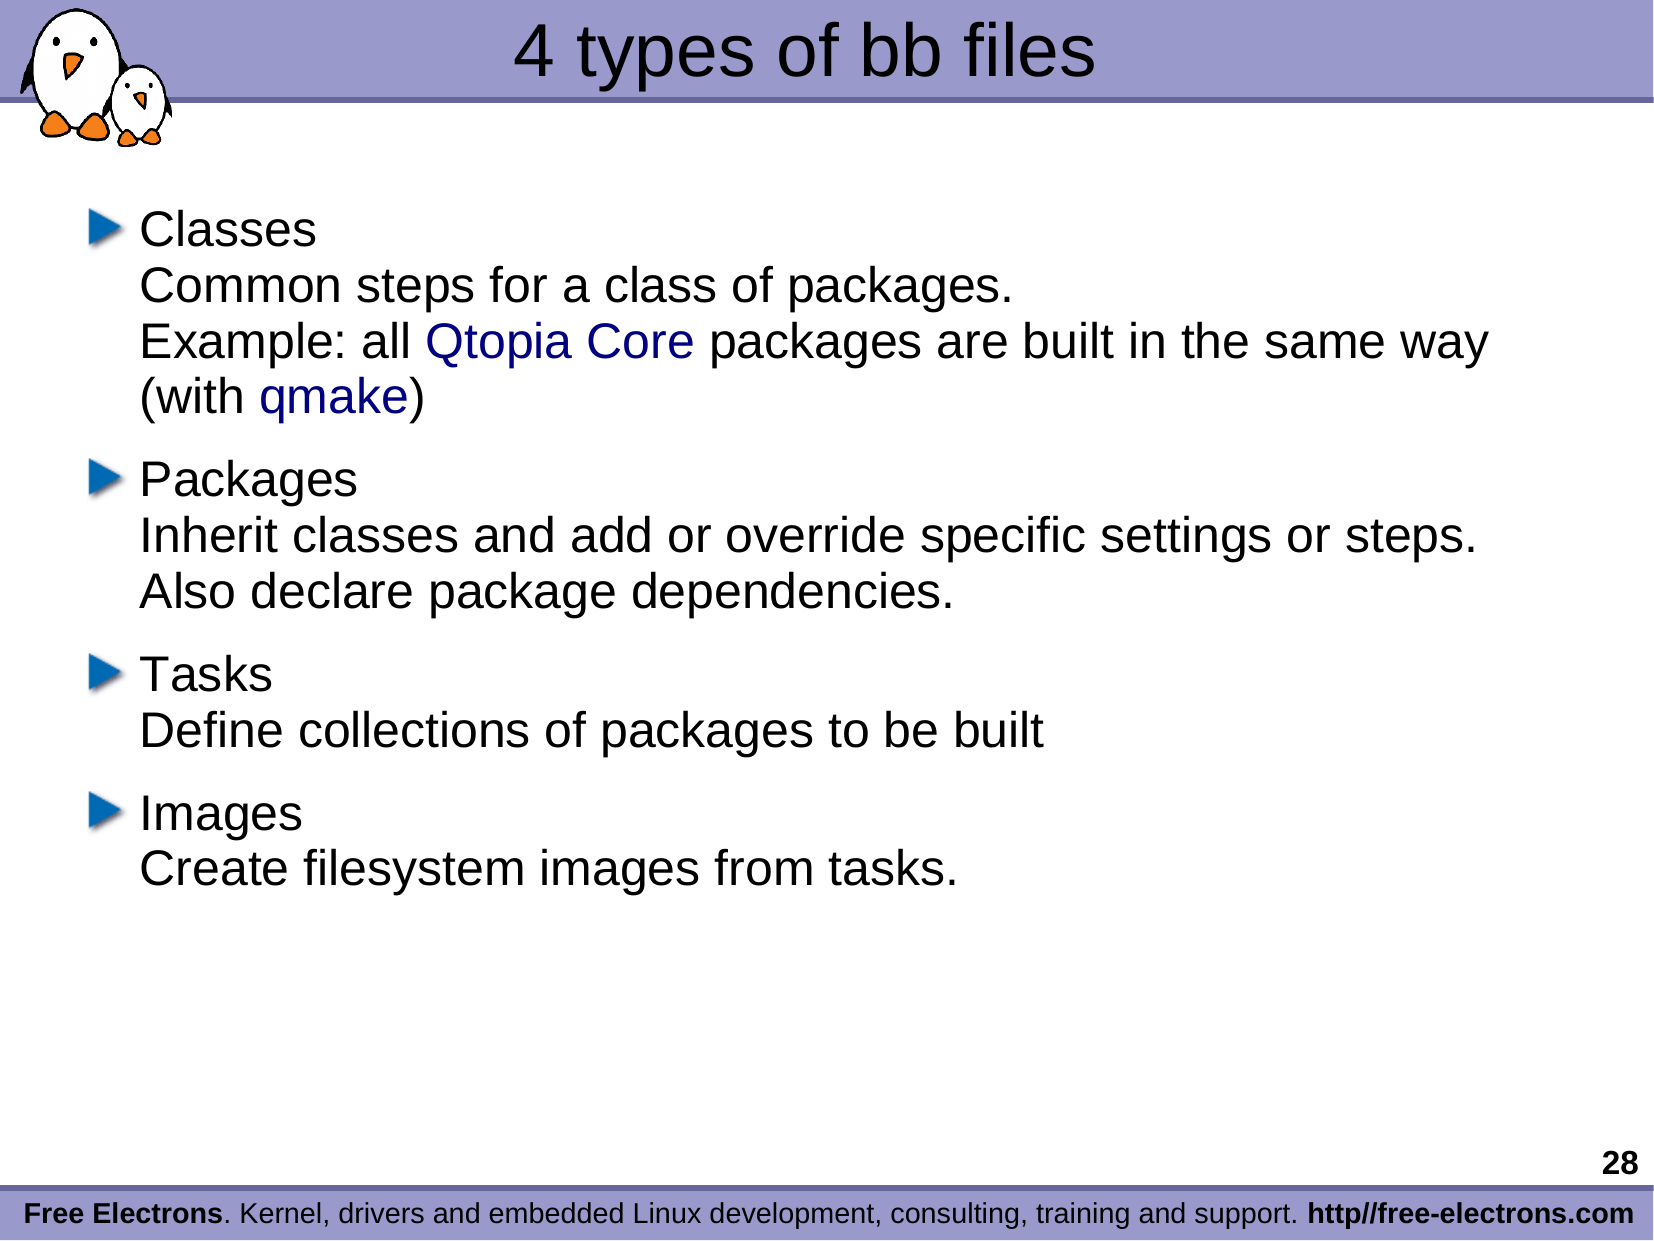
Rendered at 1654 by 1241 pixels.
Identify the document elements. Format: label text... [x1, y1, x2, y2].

list Classes Common steps for a class of packages. Example: all Qtopia Core packages are built in the same way (with qmake) Packages Inherit classes and add or override specific settings or steps. Also declare package dependencies. Tasks Define collections of packages to be built Images Create filesystem images from tasks. [68, 201, 1592, 1118]
title 4 types of bb files [60, 0, 1551, 101]
picture [20, 8, 172, 147]
